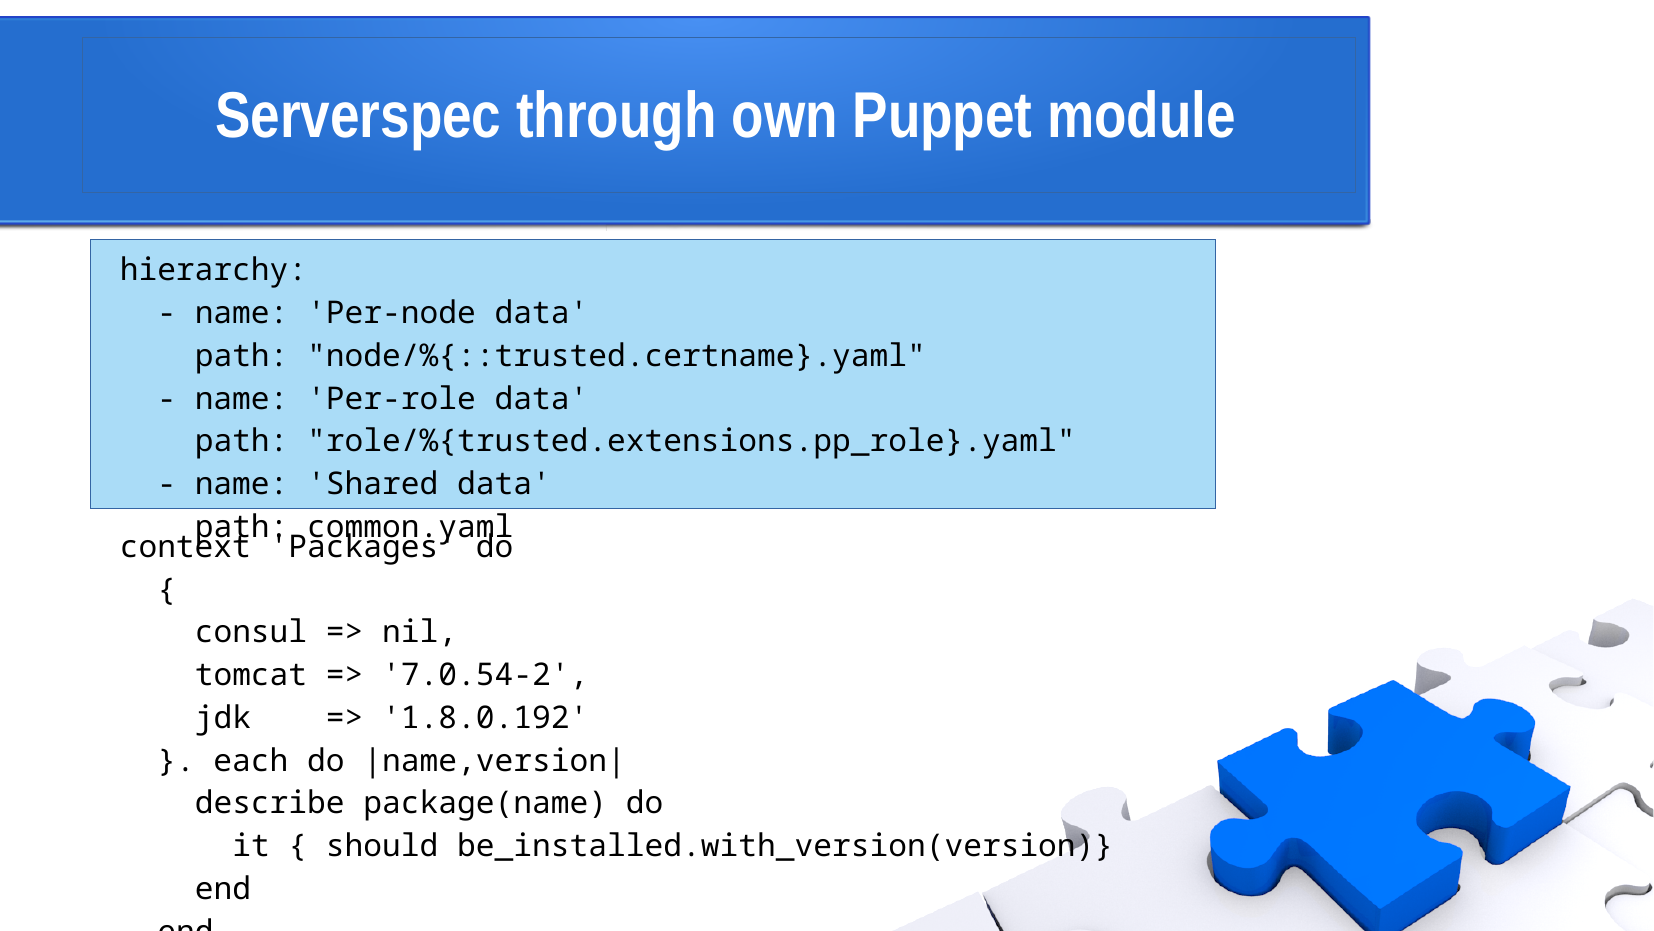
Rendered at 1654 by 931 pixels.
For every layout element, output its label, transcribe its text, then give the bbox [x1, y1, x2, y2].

text_box context 'Packages' do { consul => nil, tomcat => '7.0.54-2', jdk => '1.8.0.192' }. each do |name,version| describe package(name) do it { should be_installed.with_version(version)} end end end [105, 516, 1306, 931]
text_box [90, 239, 1216, 509]
picture [872, 491, 1654, 931]
text_box hierarchy: - name: 'Per-node data' path: "node/%{::trusted.certname}.yaml" - name: 'Per-role data' path: "role/%{trusted.extensions.pp_role}.yaml" - name: 'Shared data' path: common.yaml [105, 240, 1231, 509]
picture [0, 16, 1375, 231]
title Serverspec through own Puppet module [82, 37, 1356, 193]
